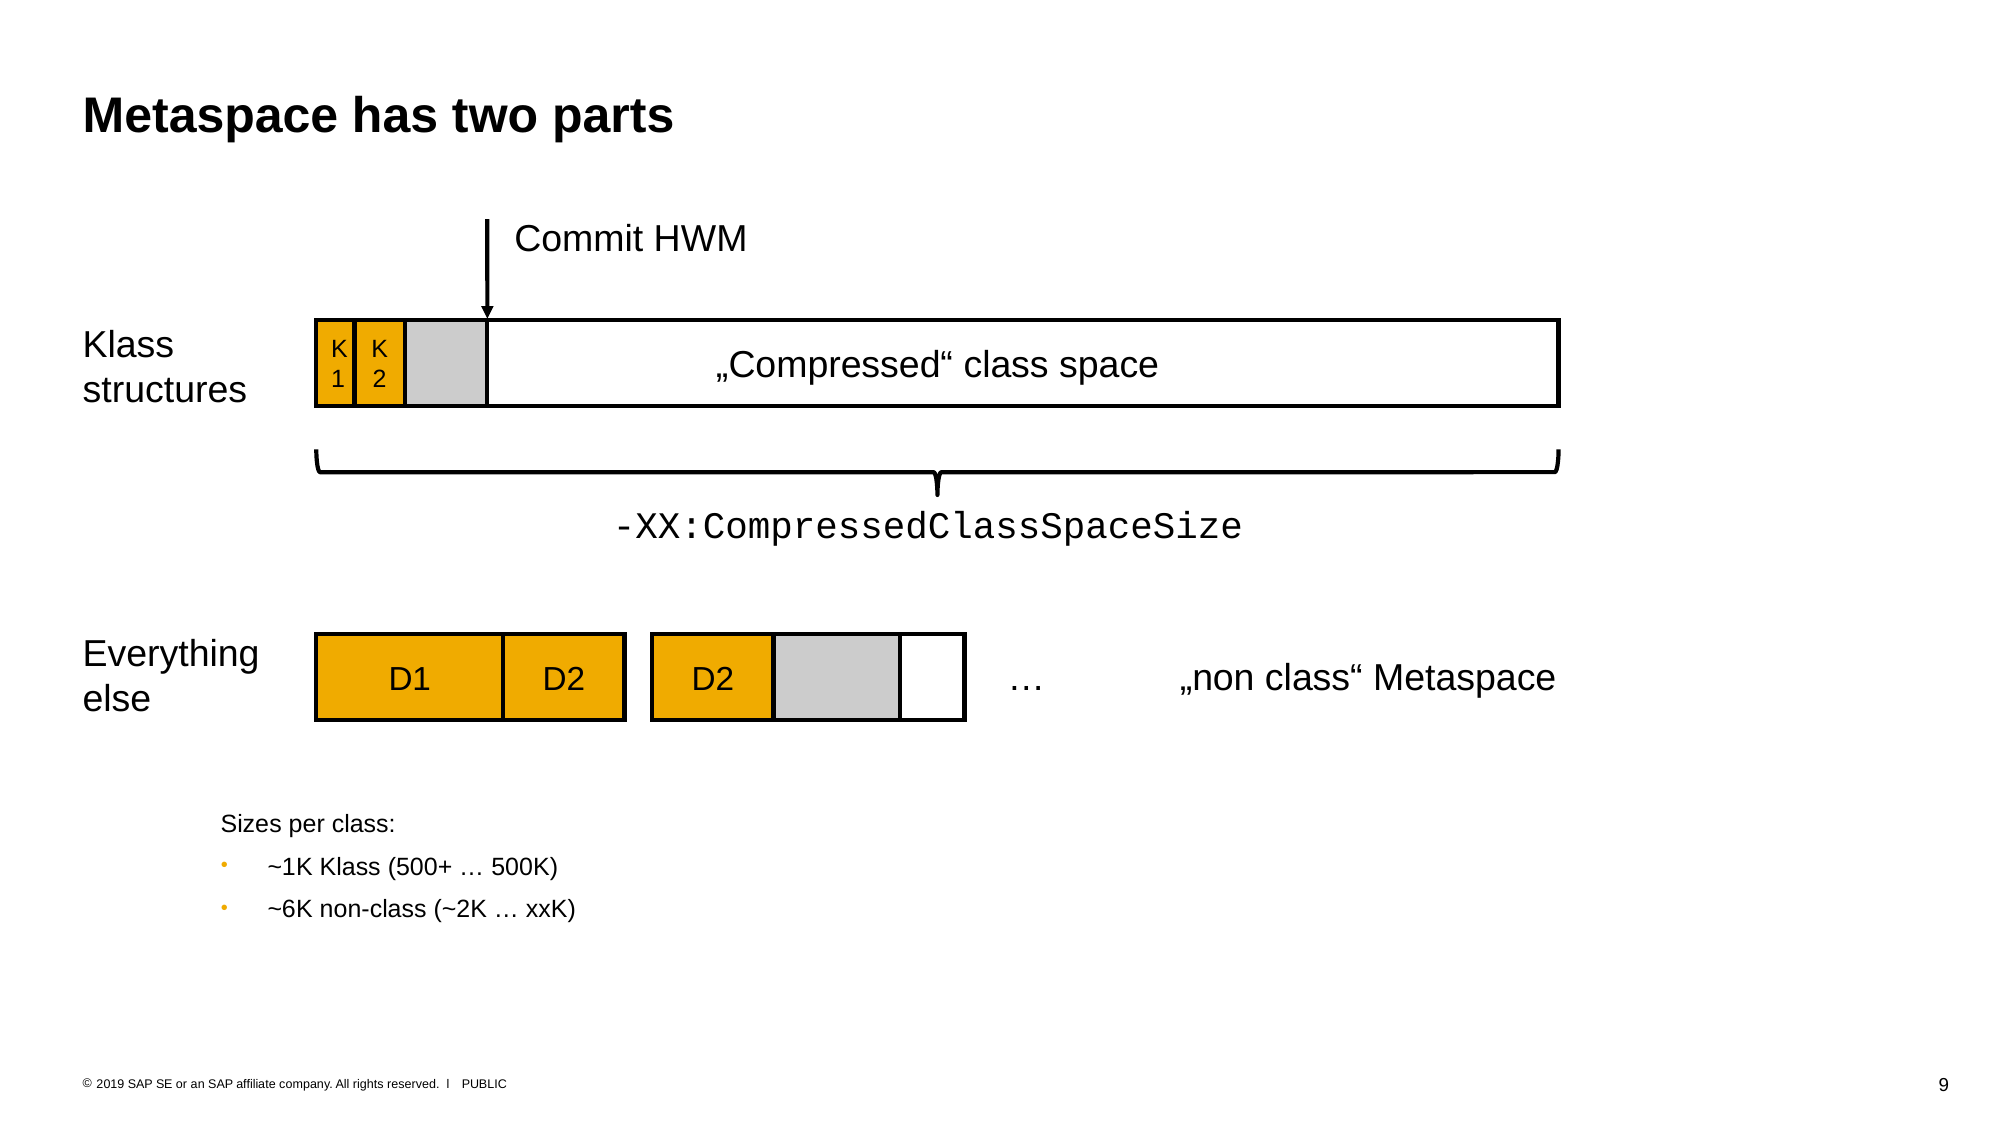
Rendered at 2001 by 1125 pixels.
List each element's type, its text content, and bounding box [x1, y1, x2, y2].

text_box D2 [652, 634, 774, 721]
text_box Sizes per class: ~1K Klass (500+ … 500K) ~6K non-class (~2K … xxK) [220, 807, 1245, 966]
text_box „non class“ Metaspace [1179, 653, 1557, 699]
text_box K1 [316, 319, 354, 406]
text_box … [1007, 653, 1050, 699]
text_box K2 [354, 319, 405, 406]
text_box -XX:CompressedClassSpaceSize [612, 501, 1244, 611]
text_box D2 [503, 634, 625, 721]
text_box [774, 634, 965, 721]
title Metaspace has two parts [82, 82, 1918, 144]
text_box Commit HWM [514, 213, 748, 260]
text_box Everything else [82, 629, 270, 720]
text_box Klass structures [82, 319, 254, 410]
text_box D1 [316, 634, 503, 721]
text_box [405, 319, 488, 406]
text_box „Compressed“ class space [488, 319, 1559, 406]
